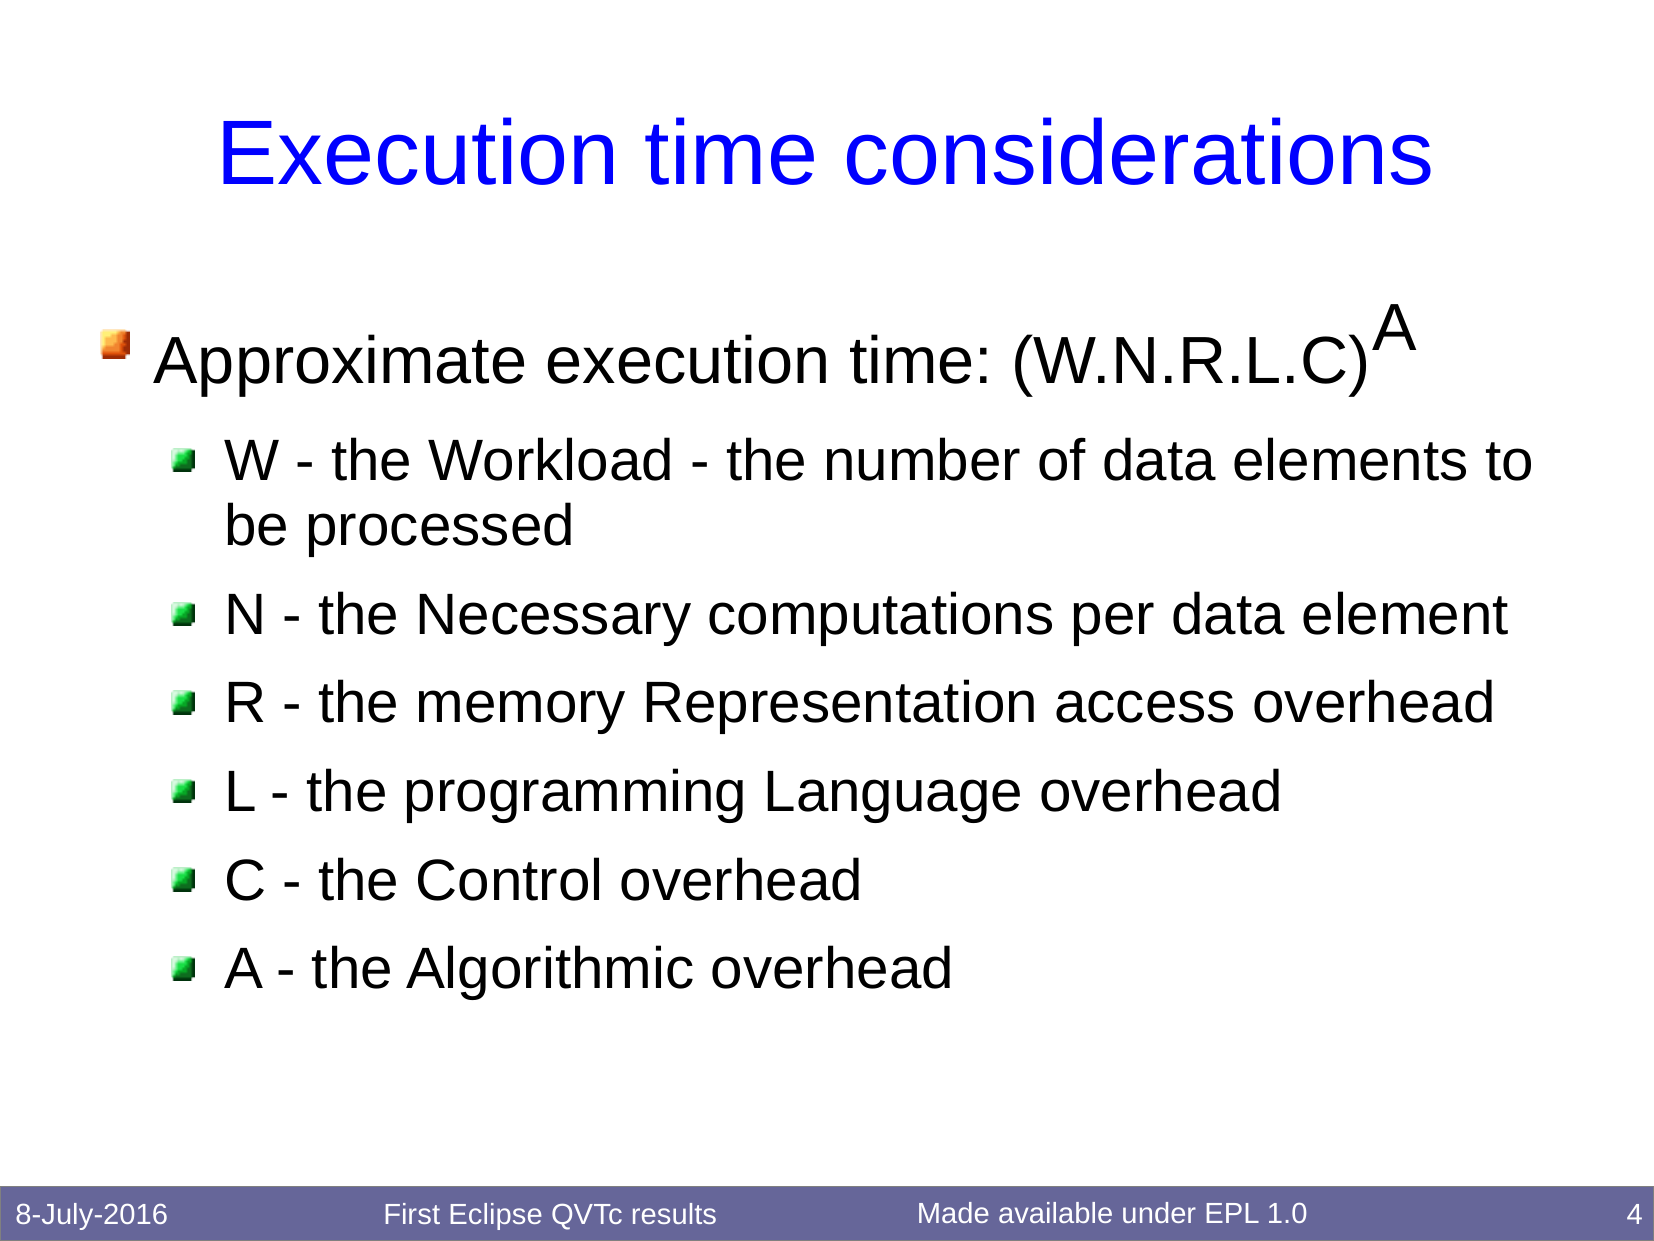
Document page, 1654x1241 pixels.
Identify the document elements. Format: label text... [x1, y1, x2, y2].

list Approximate execution time: (W.N.R.L.C)A W - the Workload - the number of data elements to be processed N - the Necessary computations per data element R - the memory Representation access overhead L - the programming Language overhead C - the Control overhead A - the Algorithmic overhead [82, 290, 1571, 1109]
title Execution time considerations [82, 49, 1571, 257]
